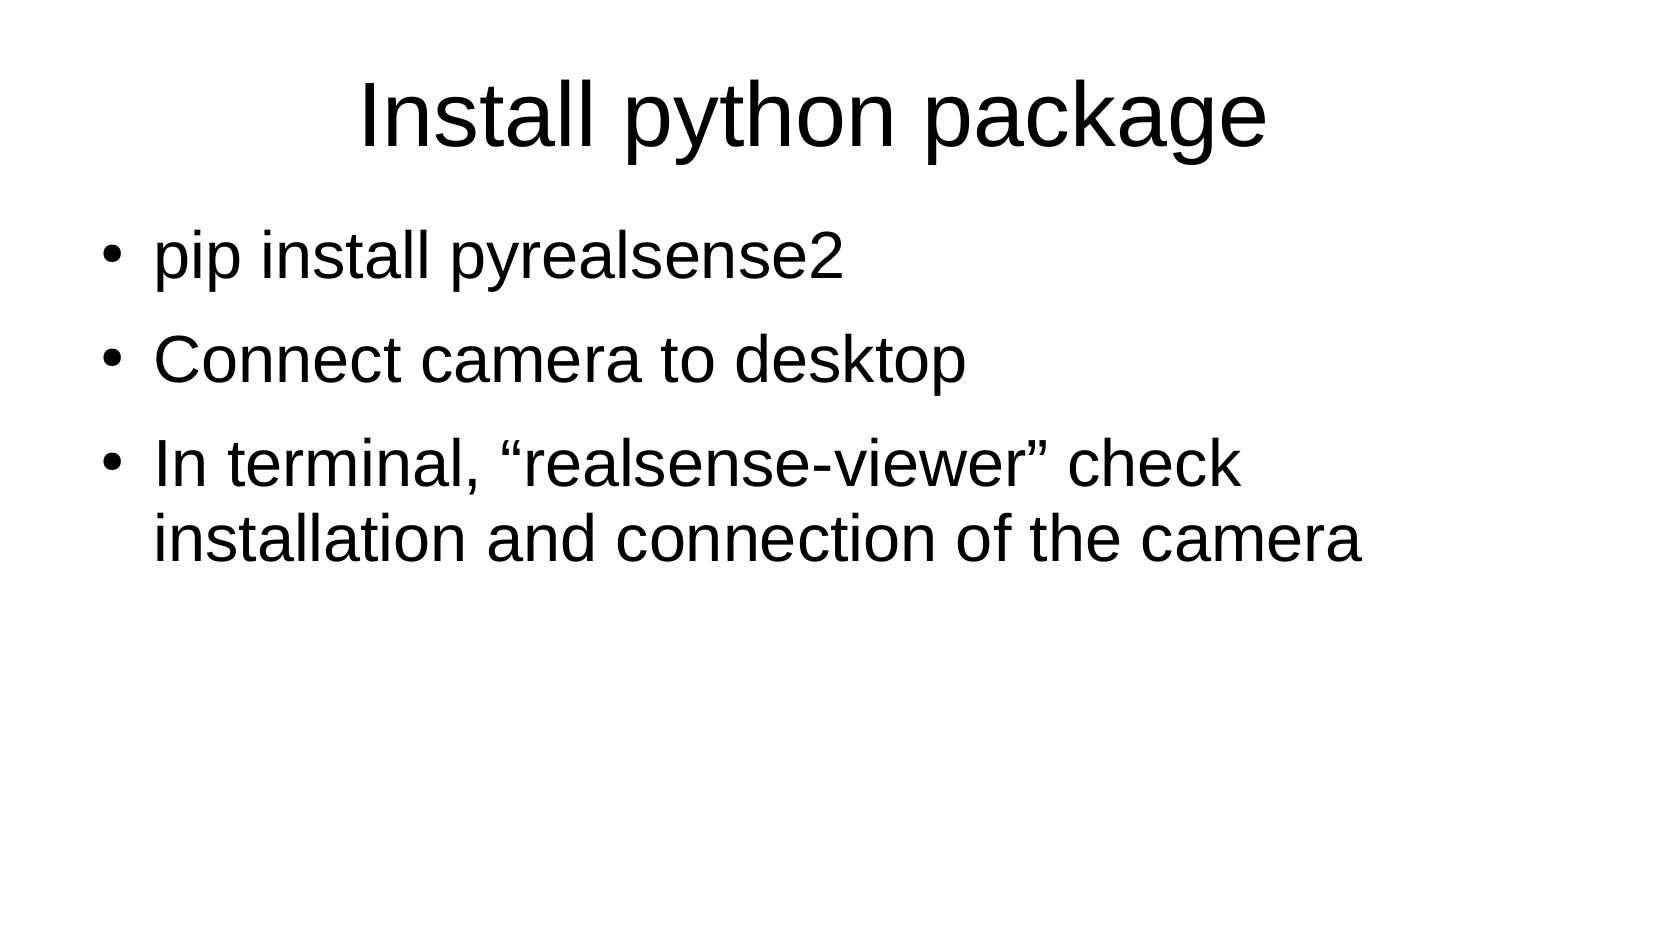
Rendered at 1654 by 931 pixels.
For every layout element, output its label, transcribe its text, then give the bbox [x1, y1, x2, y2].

title Install python package [82, 37, 1571, 193]
list pip install pyrealsense2 Connect camera to desktop In terminal, “realsense-viewer” check installation and connection of the camera [82, 217, 1571, 758]
